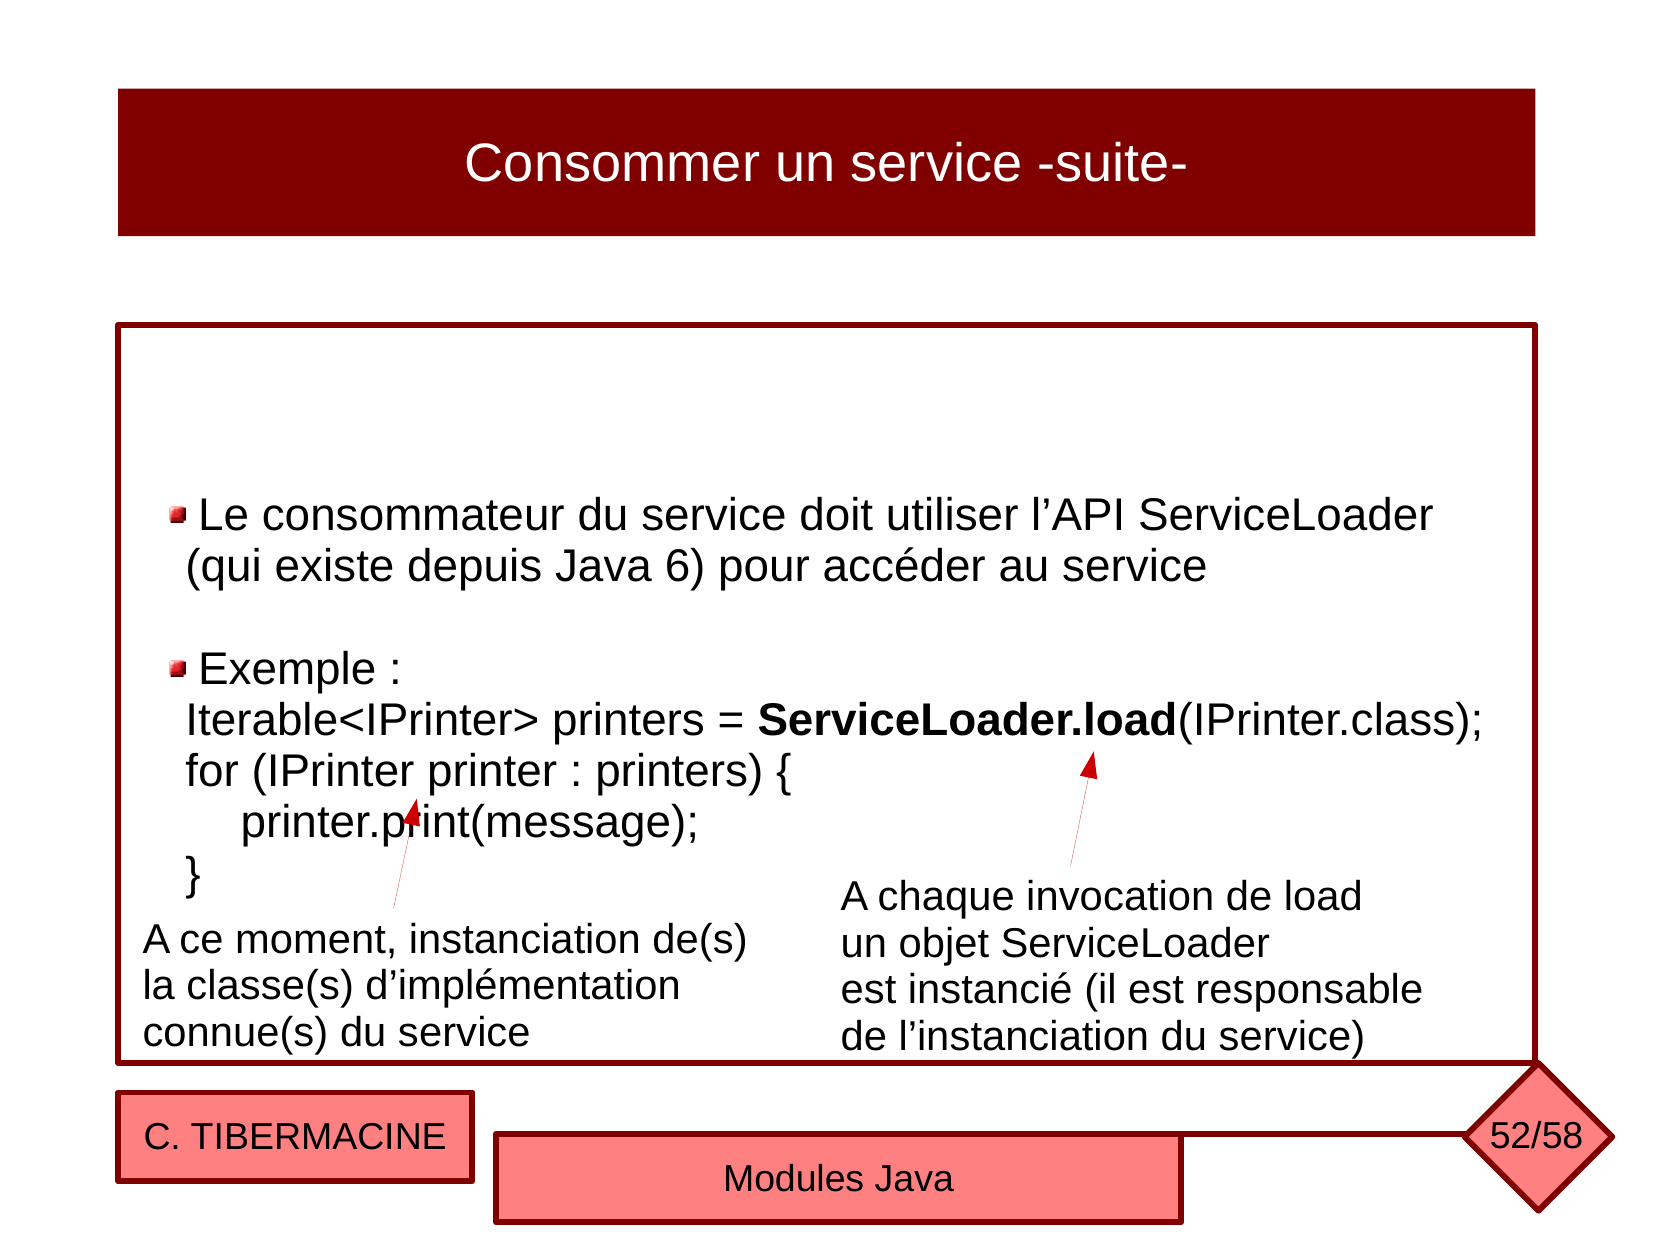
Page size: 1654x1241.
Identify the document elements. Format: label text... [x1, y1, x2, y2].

text_box Modules Java [496, 1133, 1182, 1223]
text_box A chaque invocation de load un objet ServiceLoader est instancié (il est responsable de l’instanciation du service) [825, 865, 1439, 1067]
picture [169, 660, 186, 677]
text_box <numéro>/58 [1475, 1107, 1654, 1164]
text_box A ce moment, instanciation de(s) la classe(s) d’implémentation connue(s) du service [127, 907, 764, 1063]
text_box C. TIBERMACINE [118, 1092, 473, 1182]
text_box [1464, 1126, 1475, 1148]
text_box Consommer un service -suite- [118, 88, 1536, 237]
text_box [1494, 1062, 1583, 1107]
picture [169, 506, 186, 523]
text_box [1491, 1164, 1586, 1211]
text_box Le consommateur du service doit utiliser l’API ServiceLoader (qui existe depuis Java 6) pour accéder au service Exemple : Iterable<IPrinter> printers = ServiceLoader.load(IPrinter.class); for (IPrinter printer : printers) { printer.print(message); } [118, 324, 1536, 1063]
